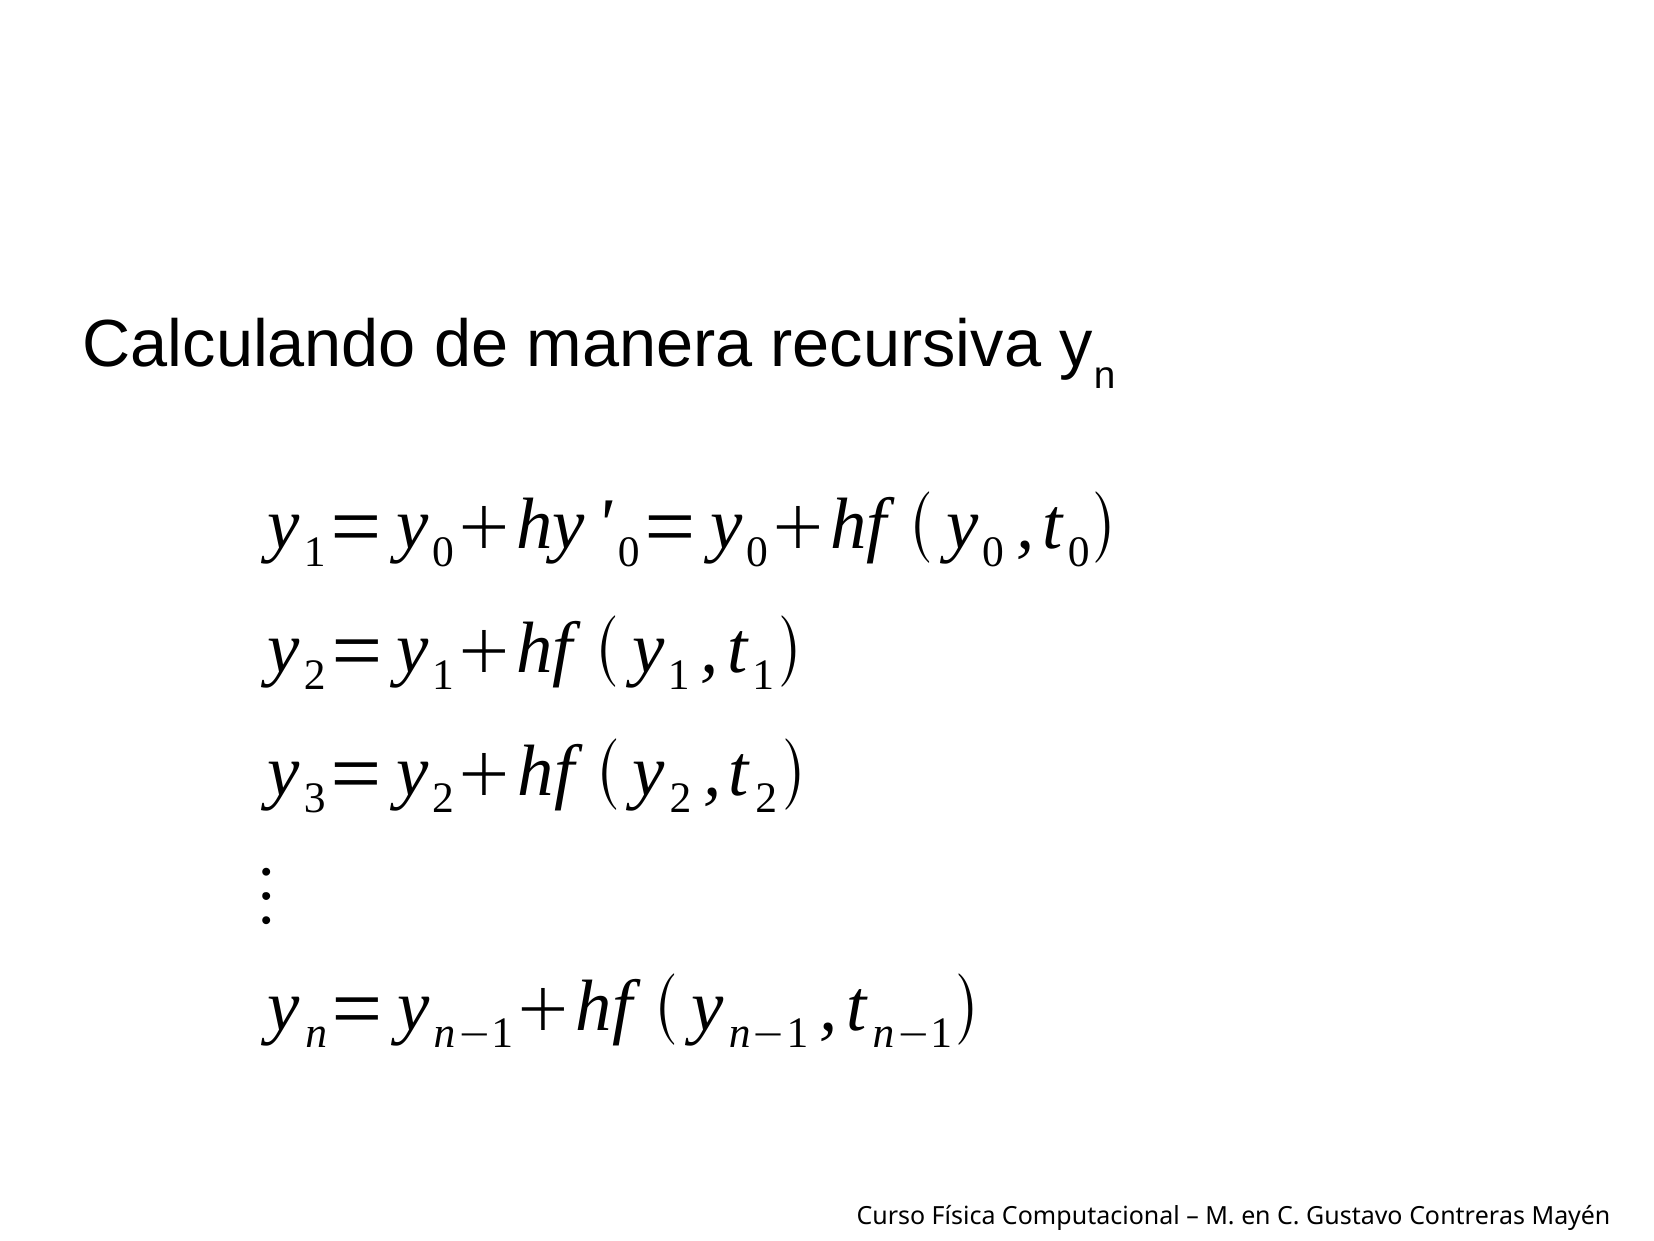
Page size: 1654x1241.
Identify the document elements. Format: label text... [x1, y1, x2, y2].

subtitle Calculando de manera recursiva yn [82, 290, 1571, 414]
chart [239, 484, 1123, 1057]
